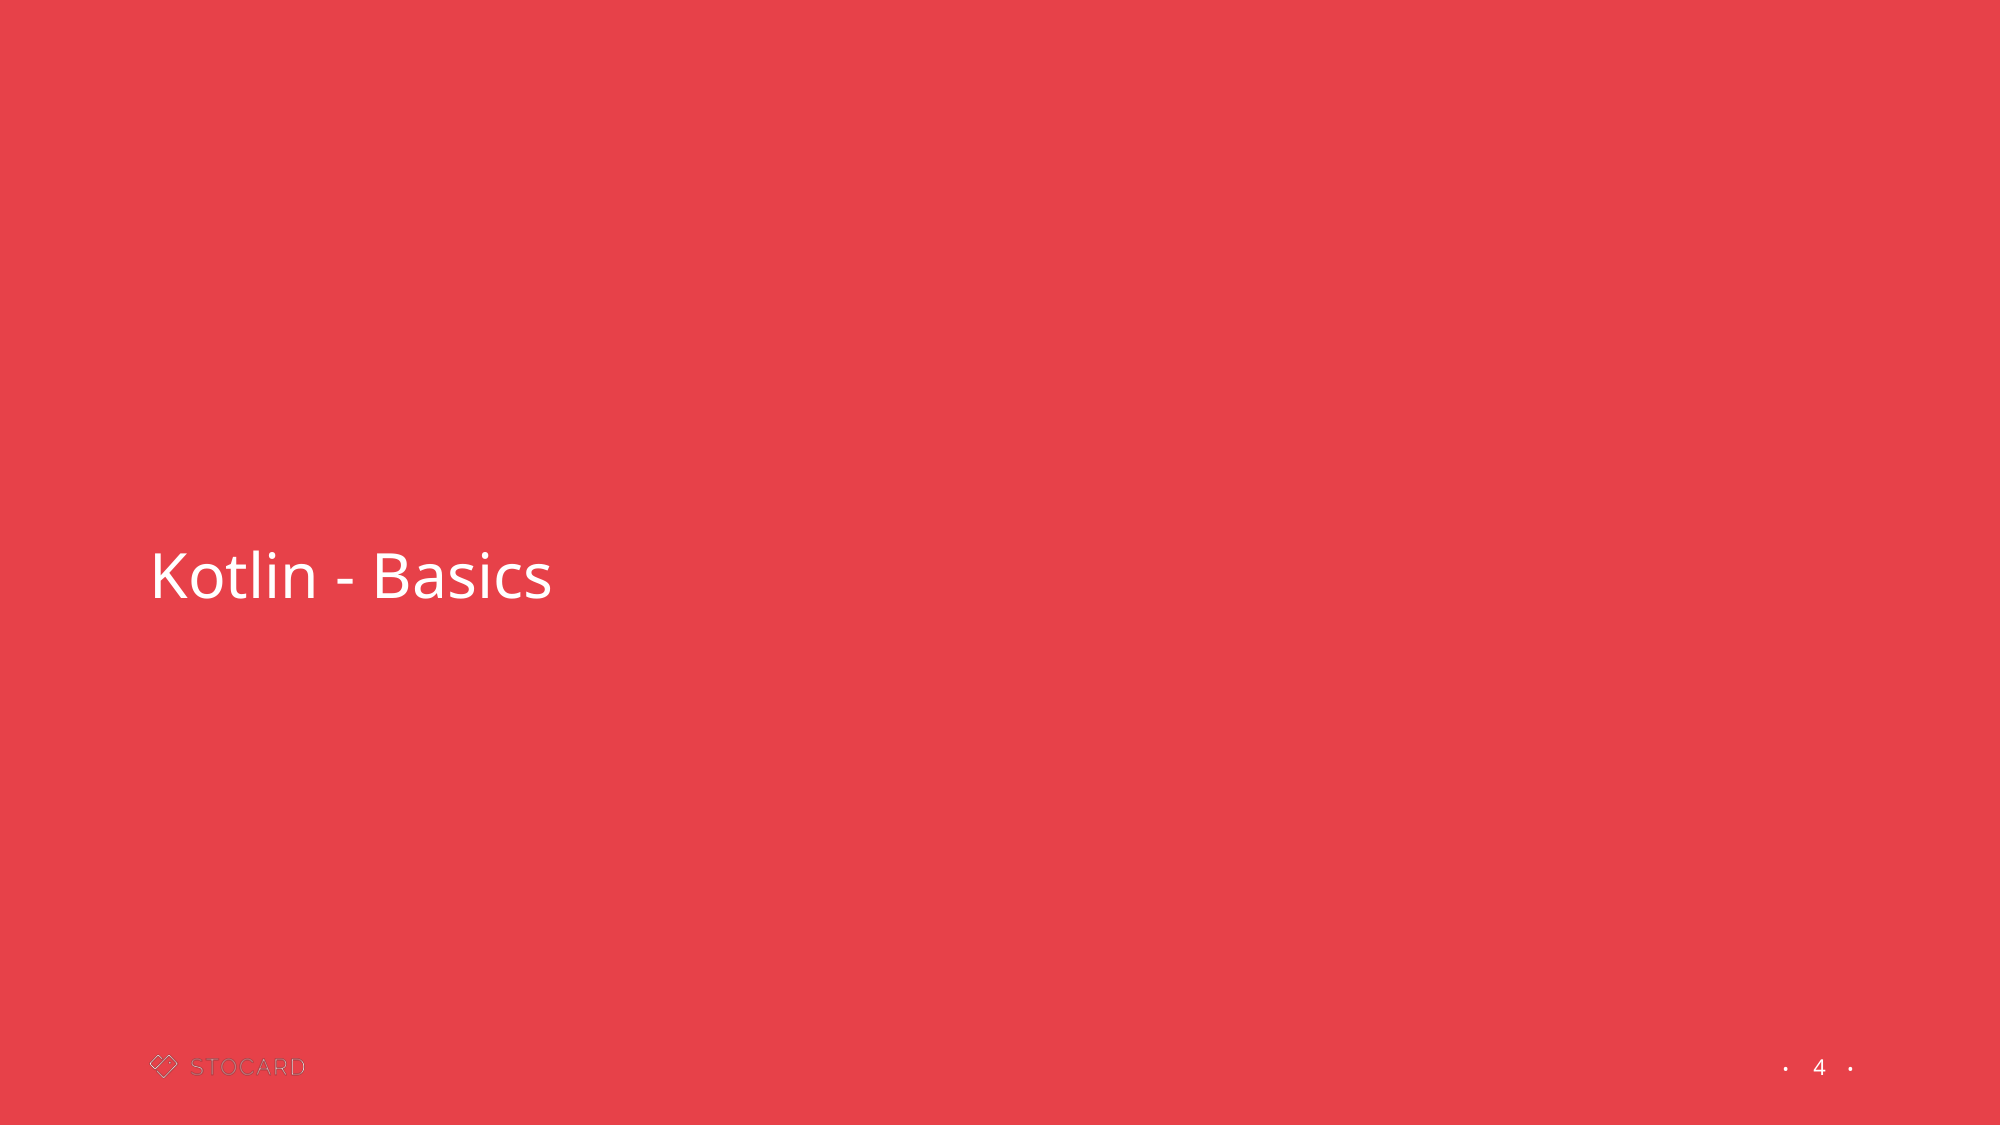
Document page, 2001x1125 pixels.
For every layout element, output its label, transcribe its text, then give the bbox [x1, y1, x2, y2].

list Kotlin - Basics [149, 444, 859, 681]
picture [149, 1054, 305, 1079]
